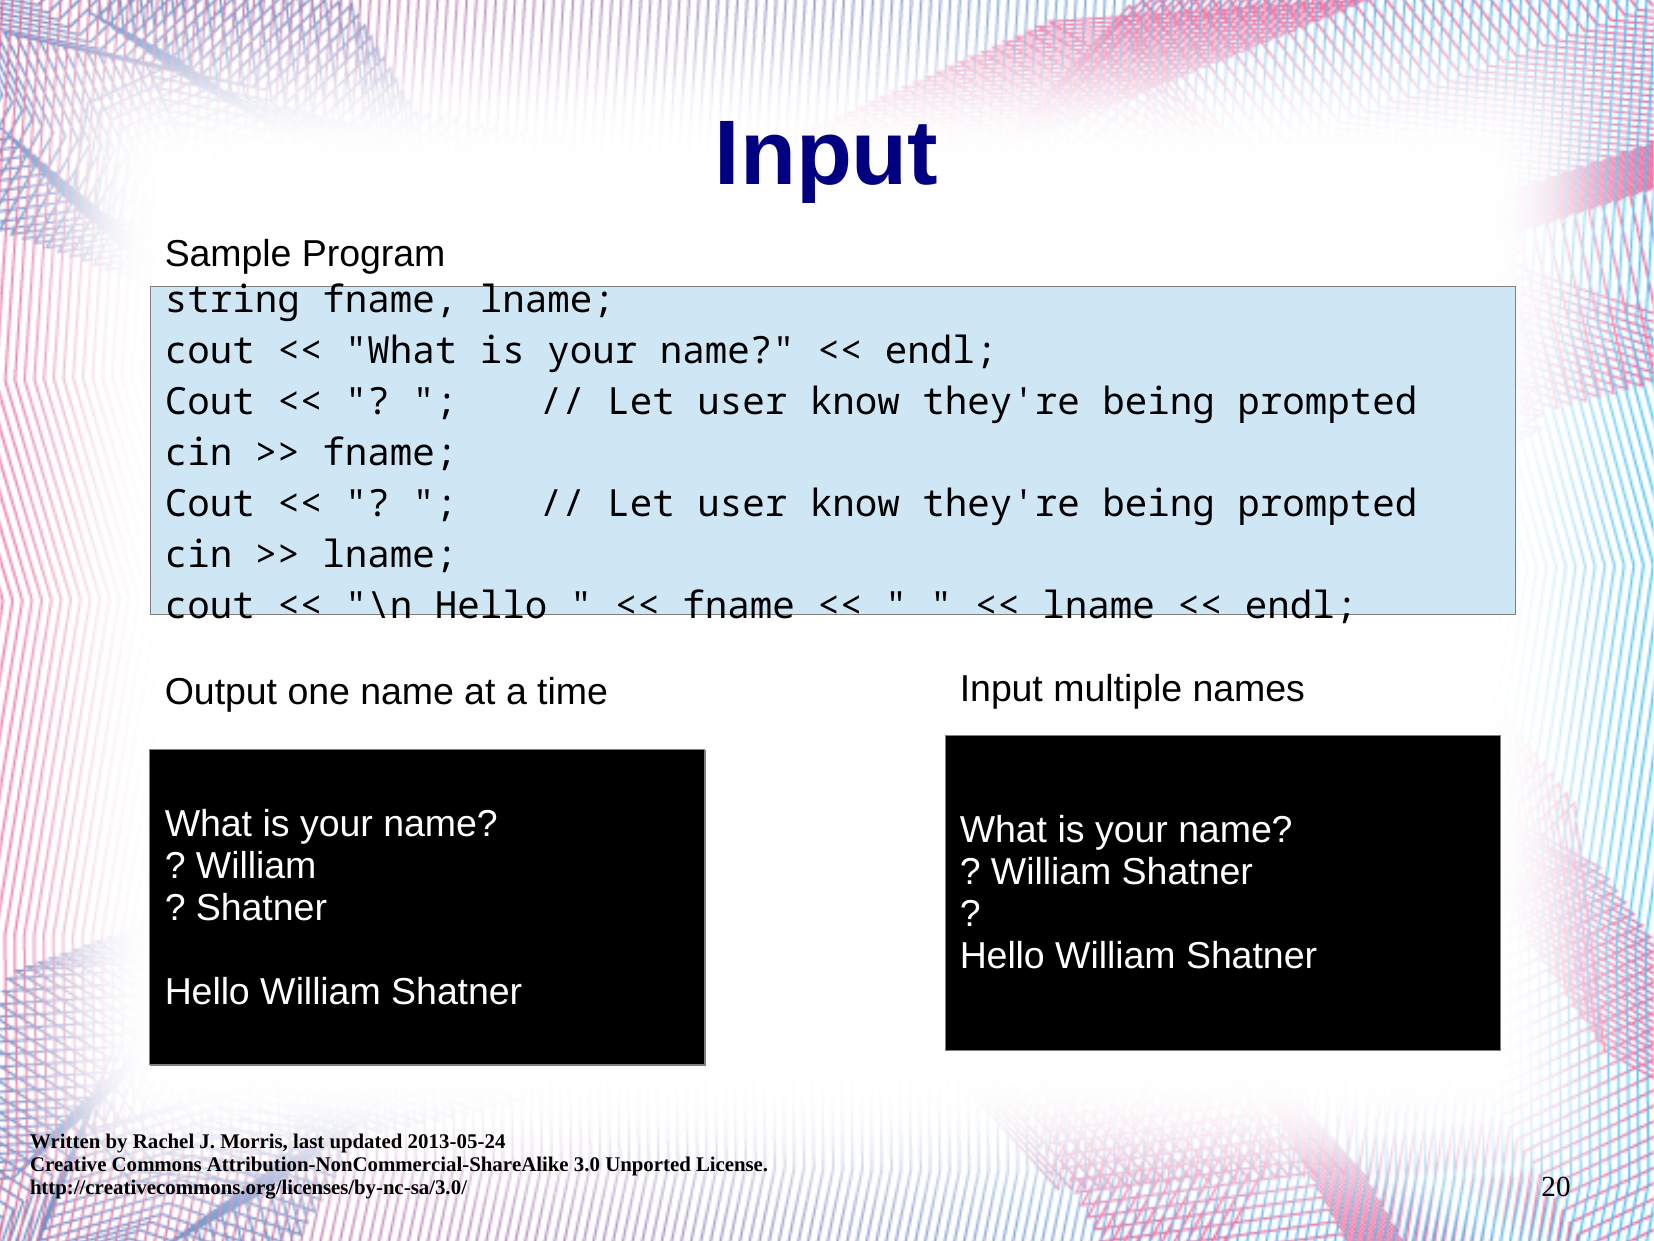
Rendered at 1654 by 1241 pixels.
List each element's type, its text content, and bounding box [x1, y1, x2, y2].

text_box string fname, lname; cout << "What is your name?" << endl; Cout << "? "; // Let user know they're being prompted cin >> fname; Cout << "? "; // Let user know they're being prompted cin >> lname; cout << "\n Hello " << fname << " " << lname << endl; [150, 286, 1516, 615]
text_box Sample Program [150, 225, 676, 282]
text_box Input multiple names [945, 660, 1501, 717]
text_box What is your name? ? William Shatner ? Hello William Shatner [945, 735, 1501, 1051]
text_box What is your name? ? William ? Shatner Hello William Shatner [149, 749, 705, 1065]
picture [0, 0, 1654, 1241]
title Input [82, 49, 1571, 257]
text_box Output one name at a time [150, 663, 706, 721]
